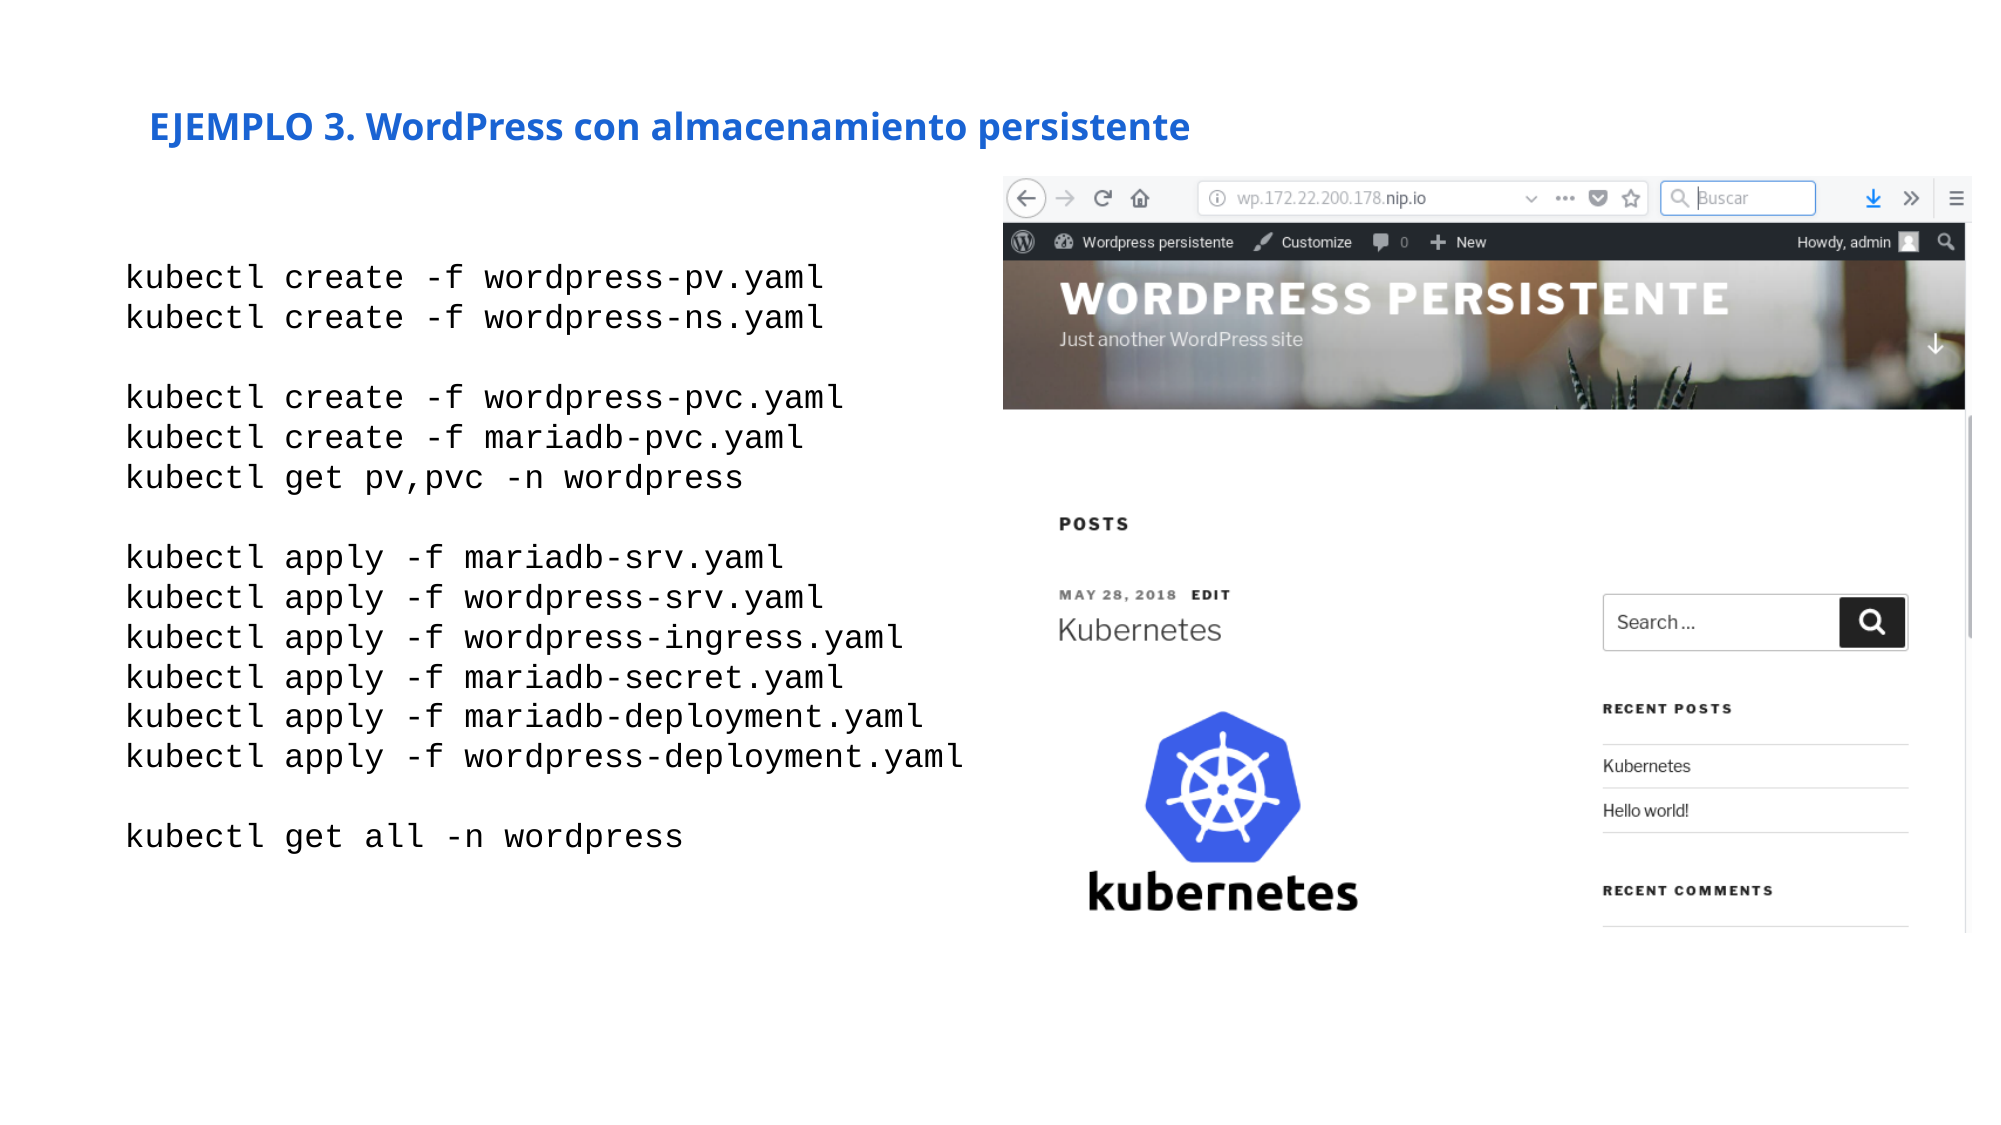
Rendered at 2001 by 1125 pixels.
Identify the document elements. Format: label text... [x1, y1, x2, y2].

text_box EJEMPLO 3. WordPress con almacenamiento persistente [148, 100, 1193, 152]
picture [1003, 176, 1972, 933]
text_box kubectl create -f wordpress-pv.yaml kubectl create -f wordpress-ns.yaml kubectl create -f wordpress-pvc.yaml kubectl create -f mariadb-pvc.yaml kubectl get pv,pvc -n wordpress kubectl apply -f mariadb-srv.yaml kubectl apply -f wordpress-srv.yaml kubectl apply -f wordpress-ingress.yaml kubectl apply -f mariadb-secret.yaml kubectl apply -f mariadb-deployment.yaml kubectl apply -f wordpress-deployment.yaml kubectl get all -n wordpress [109, 240, 1003, 715]
